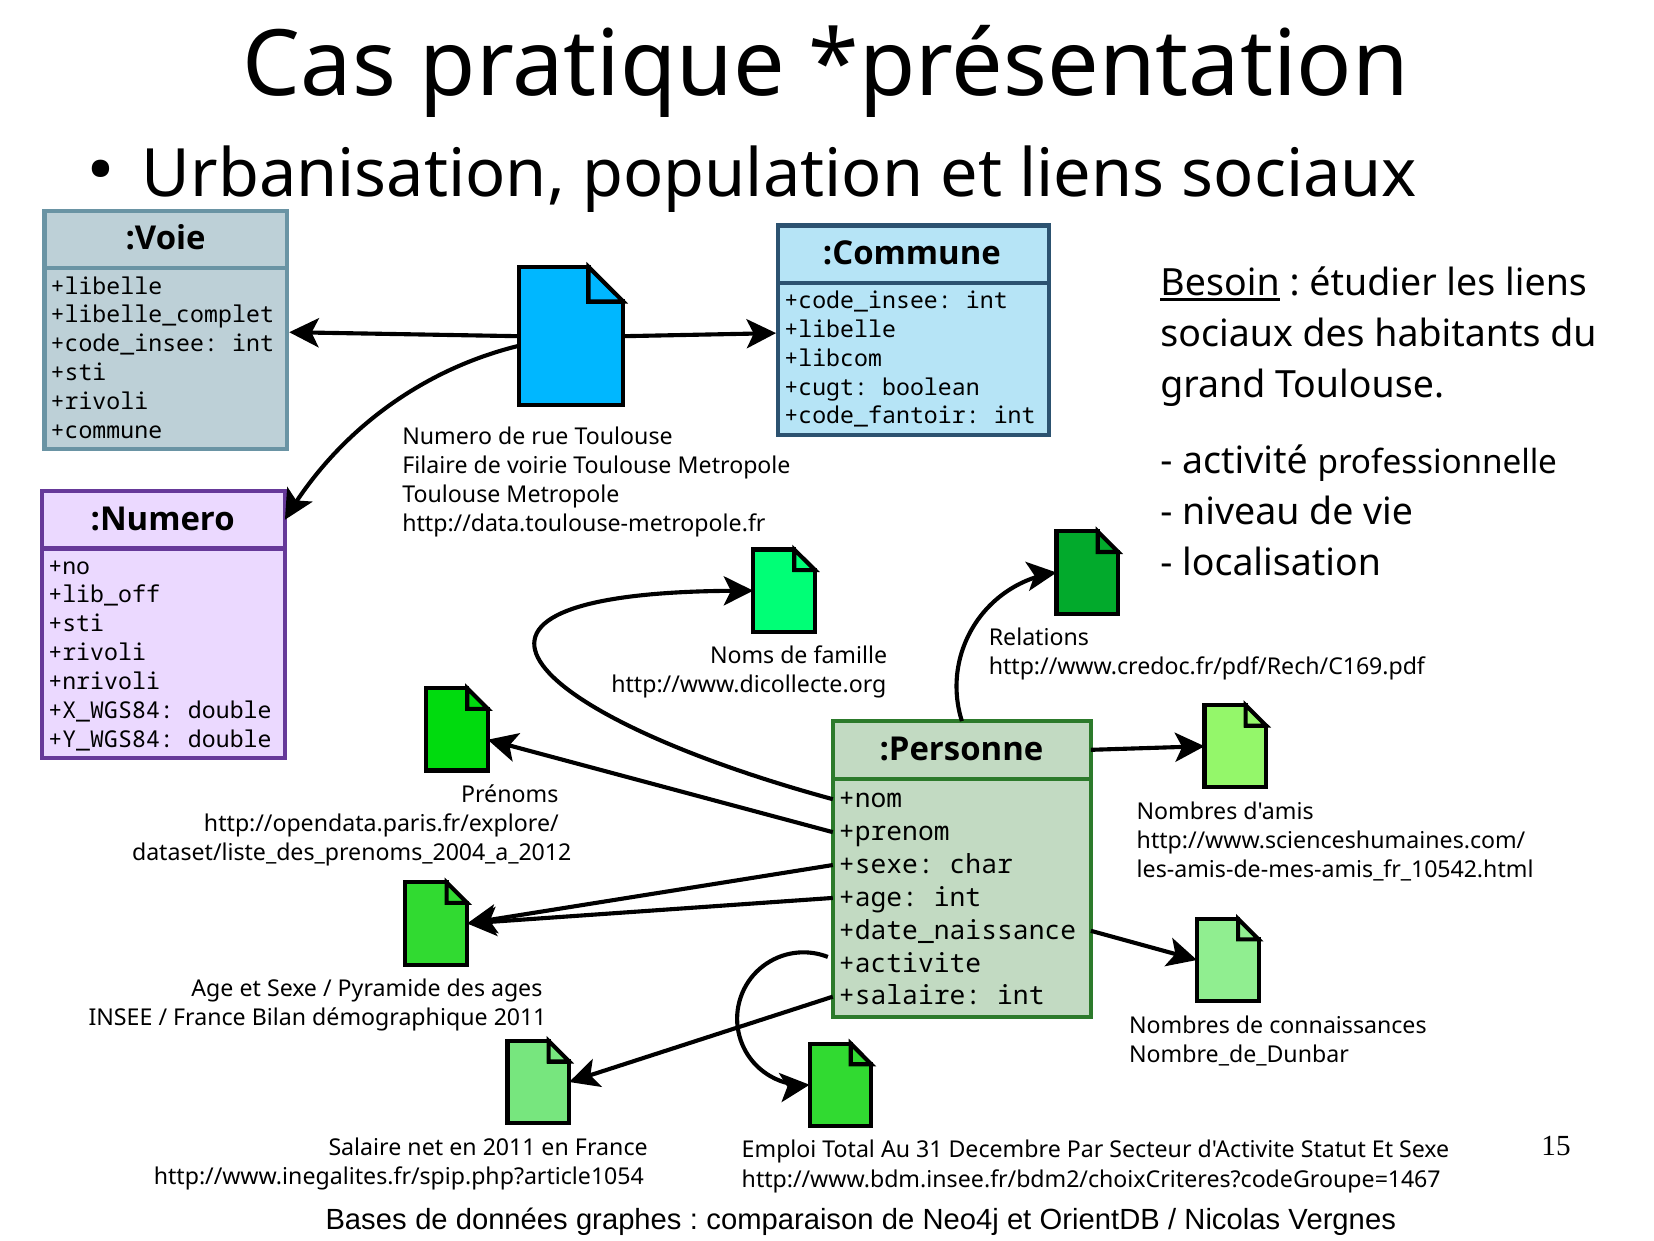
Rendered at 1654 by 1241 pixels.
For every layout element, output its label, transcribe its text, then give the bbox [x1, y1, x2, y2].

picture [35, 197, 1571, 1209]
title Cas pratique *présentation [82, 6, 1571, 114]
list Urbanisation, population et liens sociaux [70, 124, 1560, 197]
text_box Bases de données graphes : comparaison de Neo4j et OrientDB / Nicolas Vergnes [310, 1195, 1414, 1241]
text_box Besoin : étudier les liens sociaux des habitants du grand Toulouse. - activité professionnelle - niveau de vie - localisation [1145, 248, 1630, 662]
